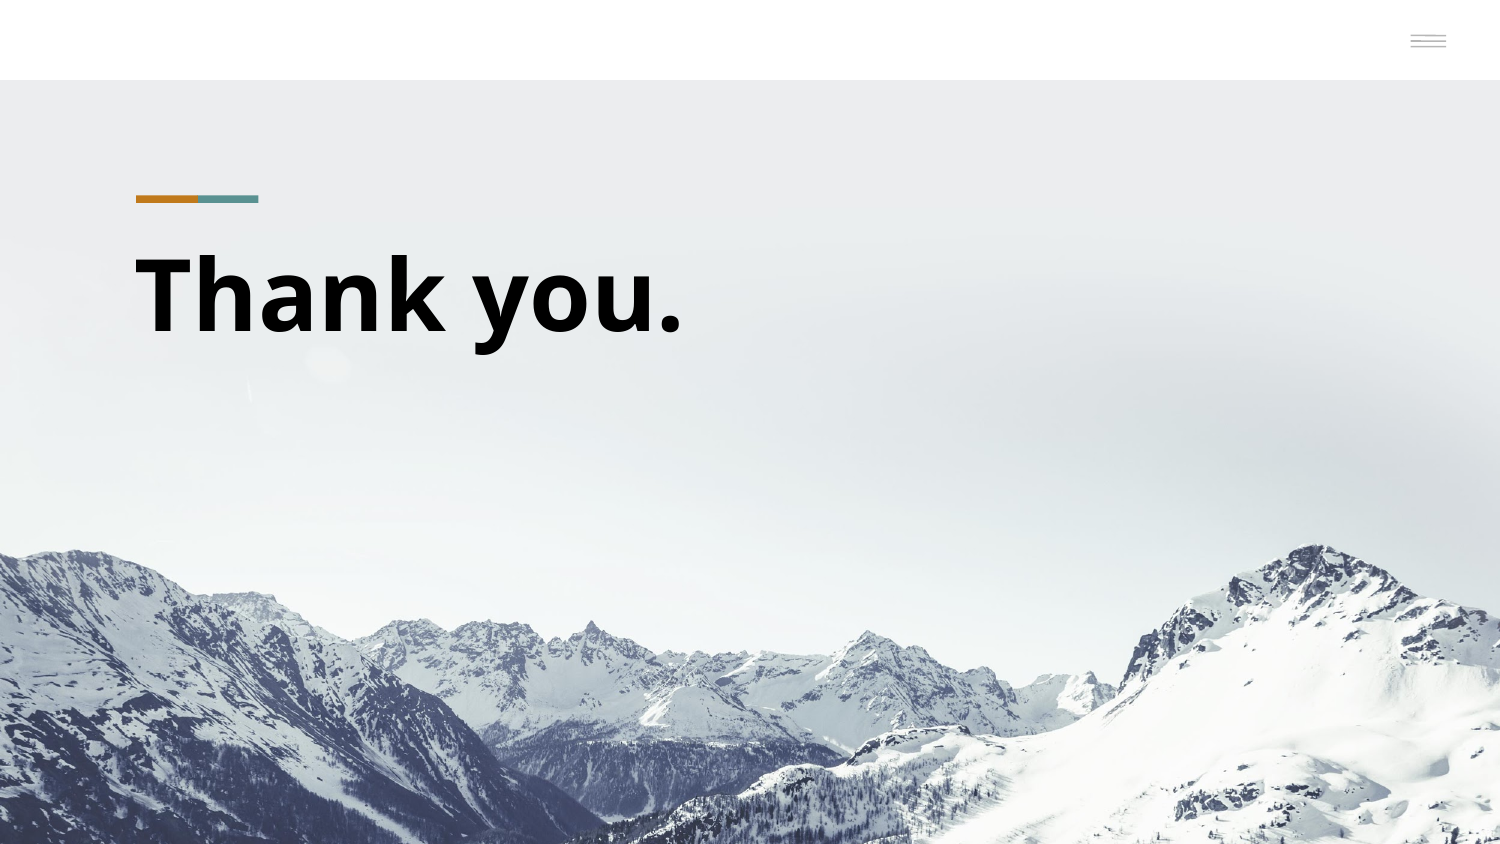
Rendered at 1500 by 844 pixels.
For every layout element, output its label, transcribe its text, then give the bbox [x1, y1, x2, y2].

title Thank you. [119, 216, 1381, 490]
picture [0, 80, 1500, 791]
